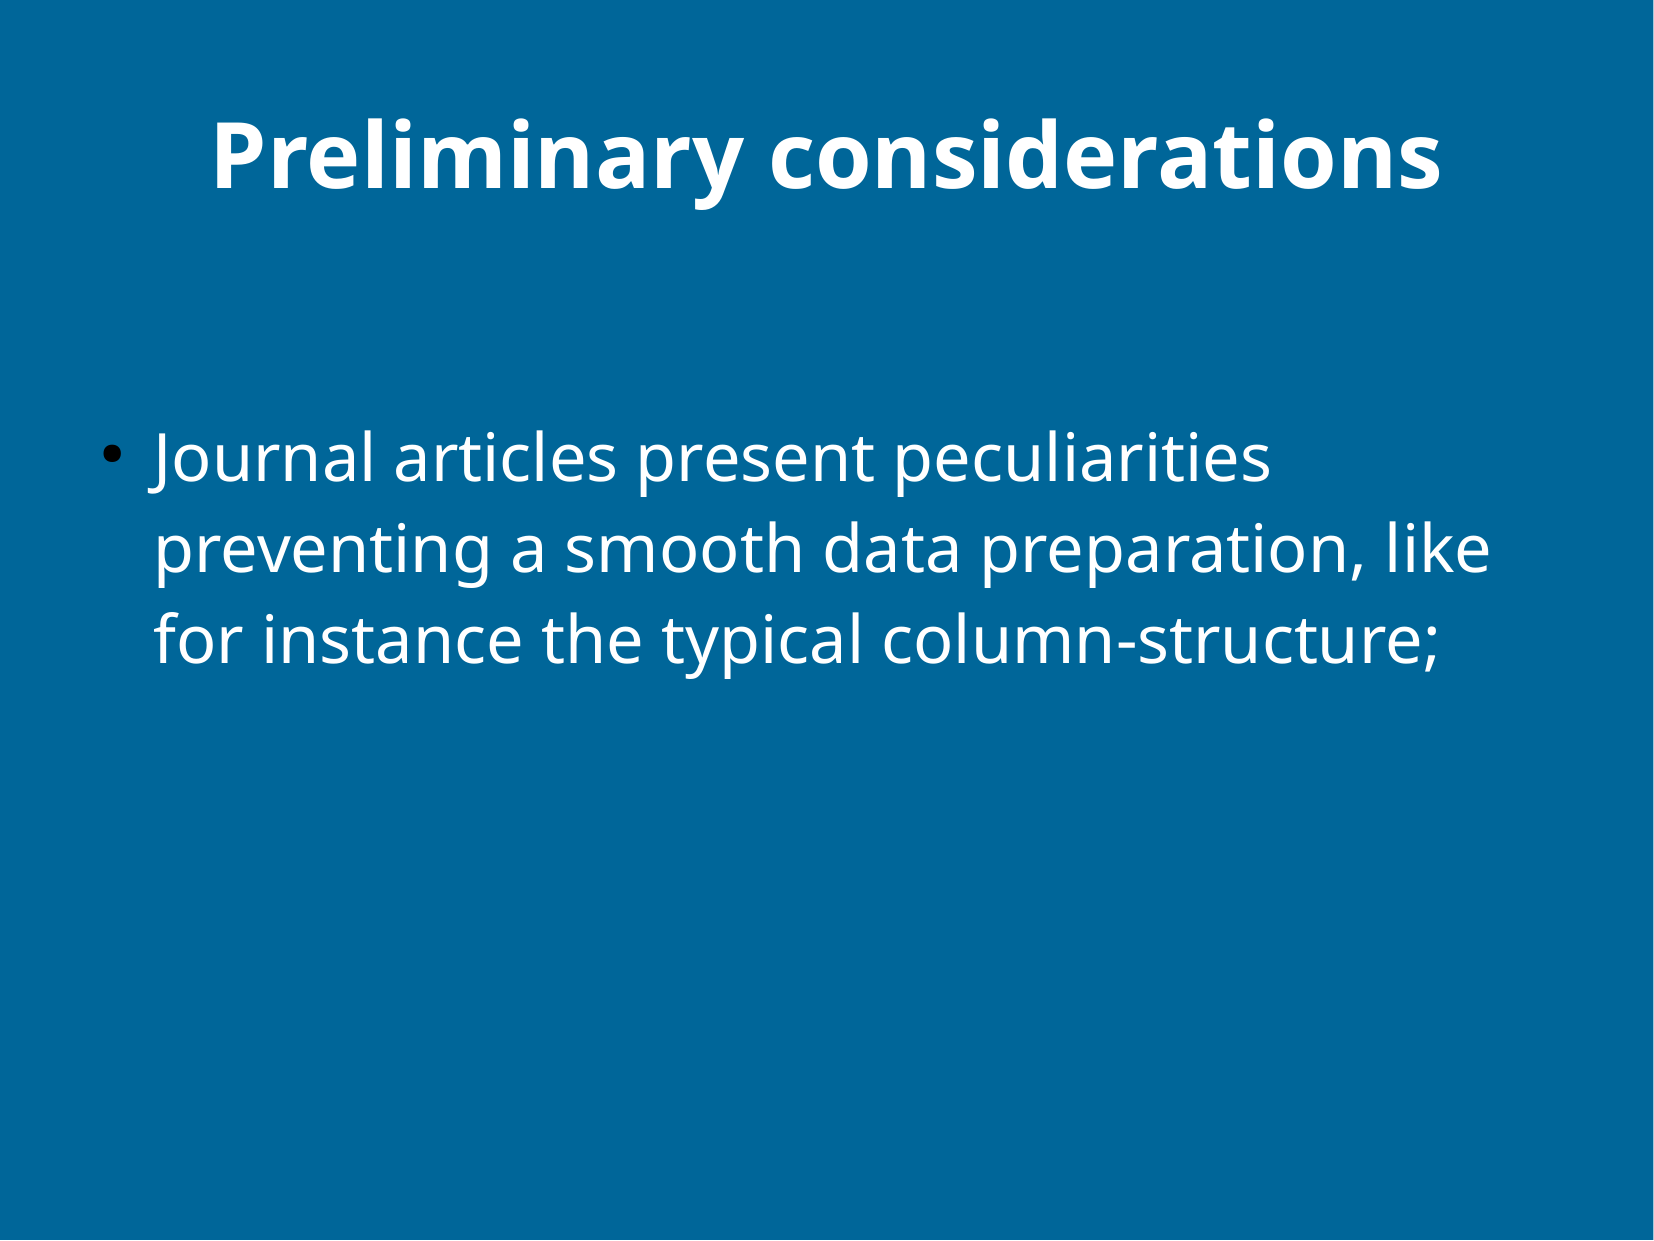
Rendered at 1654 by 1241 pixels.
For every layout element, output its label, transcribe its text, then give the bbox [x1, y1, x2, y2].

list Journal articles present peculiarities preventing a smooth data preparation, like for instance the typical column-structure; [82, 290, 1571, 1109]
title Preliminary considerations [82, 49, 1571, 257]
